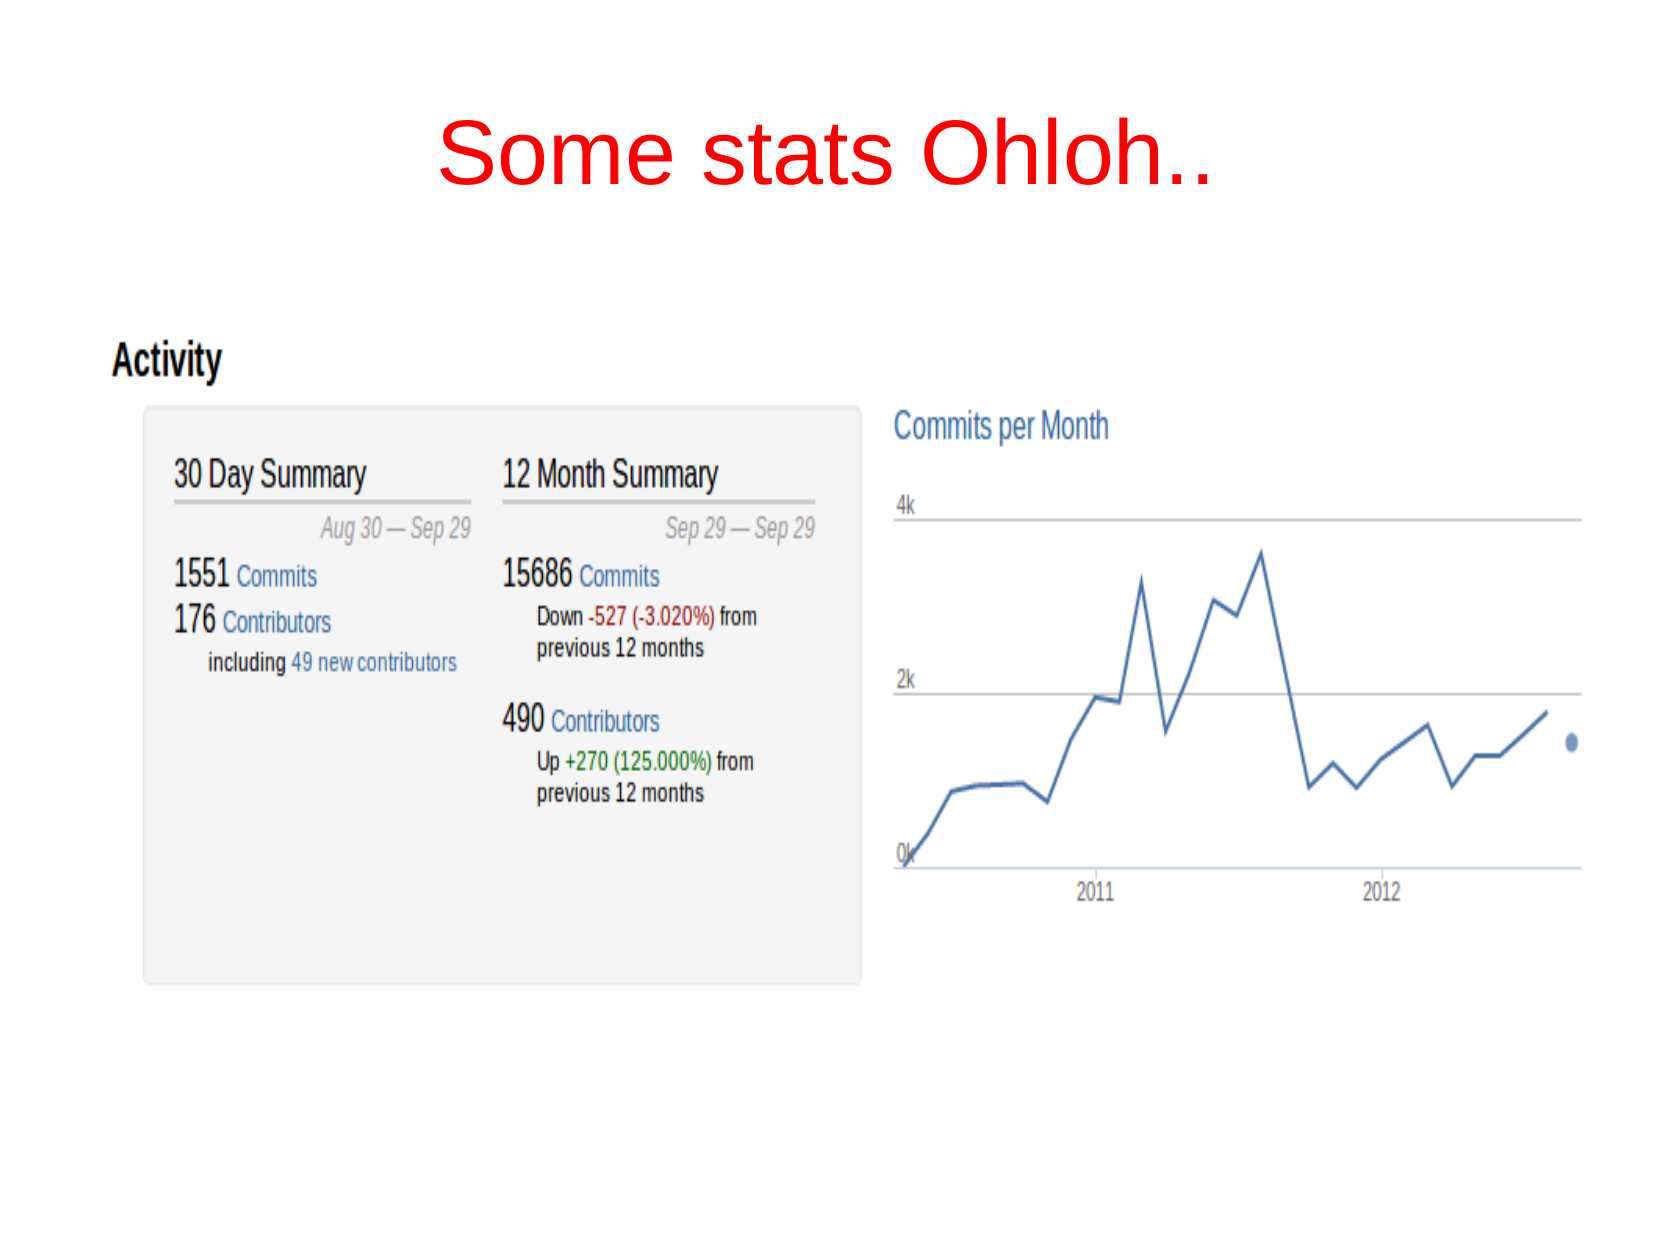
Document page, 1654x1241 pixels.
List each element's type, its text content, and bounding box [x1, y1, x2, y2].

picture [46, 314, 1643, 1021]
title Some stats Ohloh.. [82, 56, 1571, 250]
